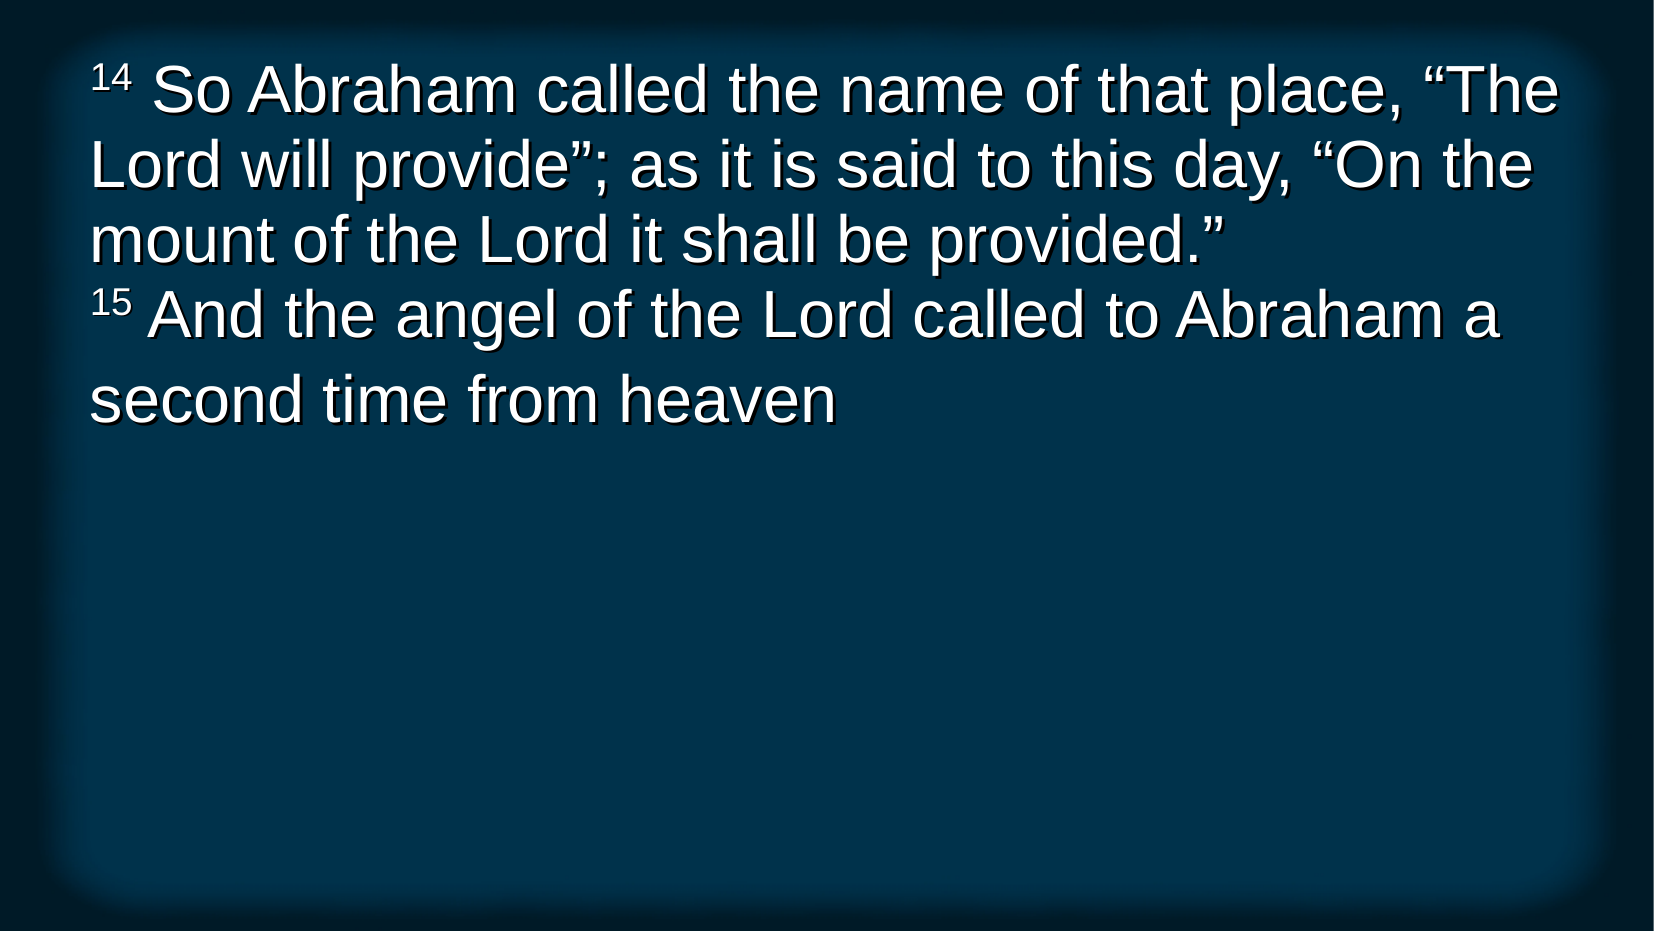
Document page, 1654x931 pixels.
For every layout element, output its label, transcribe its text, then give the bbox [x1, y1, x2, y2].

text_box 14 So Abraham called the name of that place, “The Lord will provide”; as it is said to this day, “On the mount of the Lord it shall be provided.” 15 And the angel of the Lord called to Abraham a second time from heaven [75, 45, 1591, 448]
picture [0, 0, 1654, 931]
